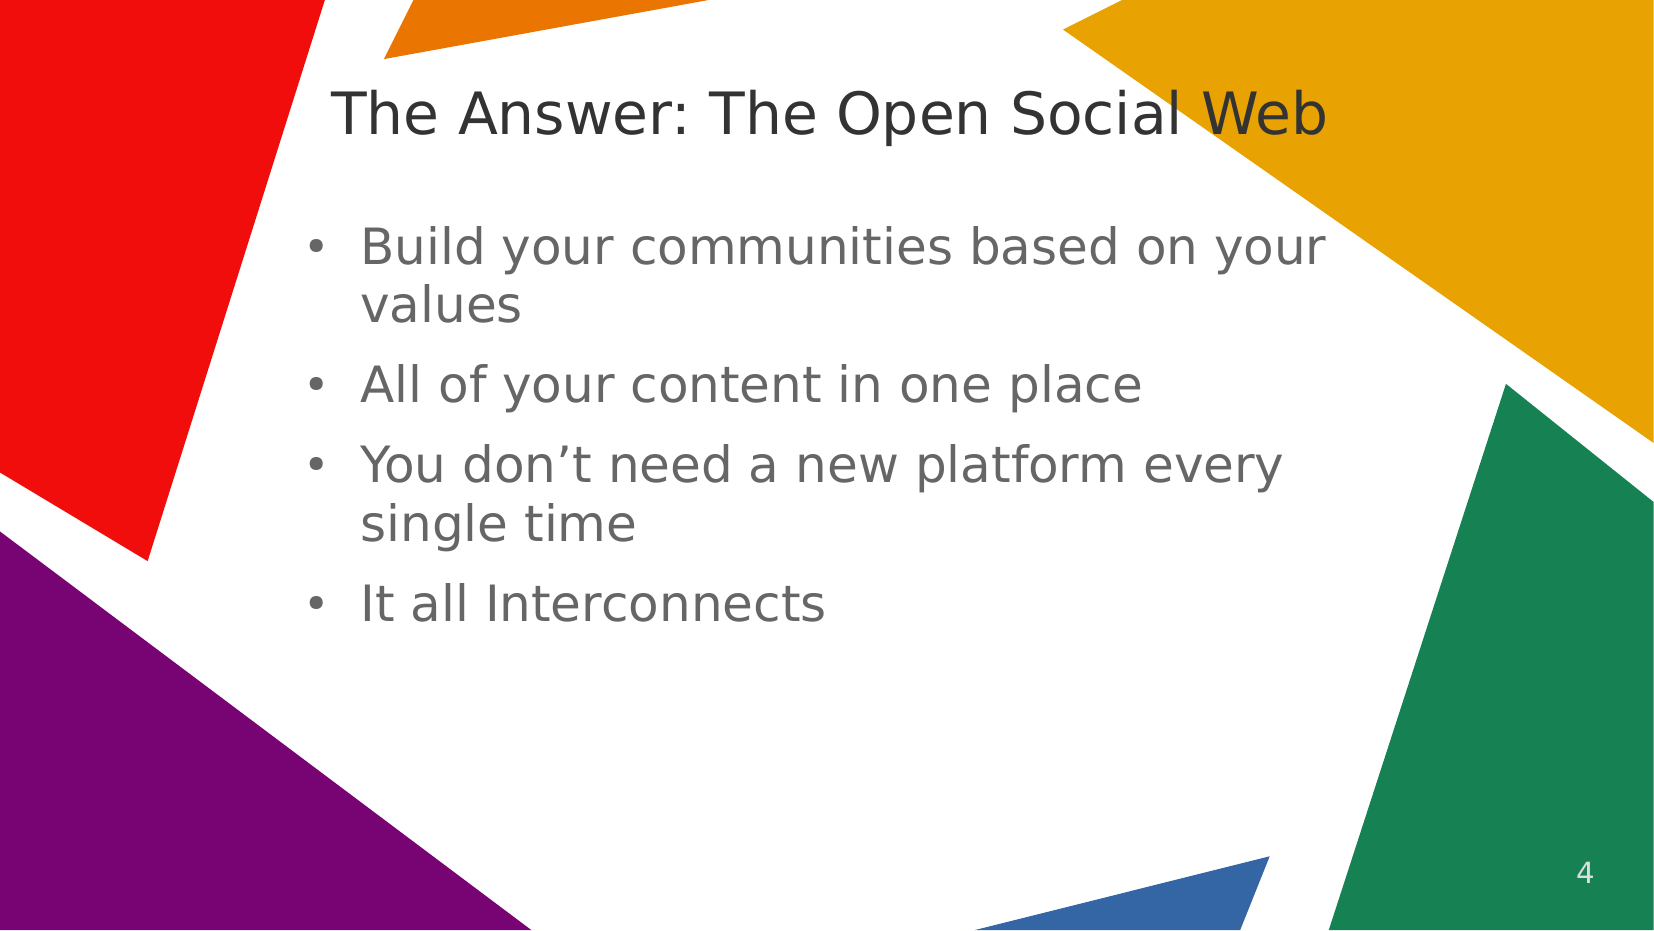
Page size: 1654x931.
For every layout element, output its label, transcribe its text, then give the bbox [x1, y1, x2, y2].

list Build your communities based on your values All of your content in one place You don’t need a new platform every single time It all Interconnects [289, 217, 1372, 817]
title The Answer: The Open Social Web [289, 37, 1372, 193]
